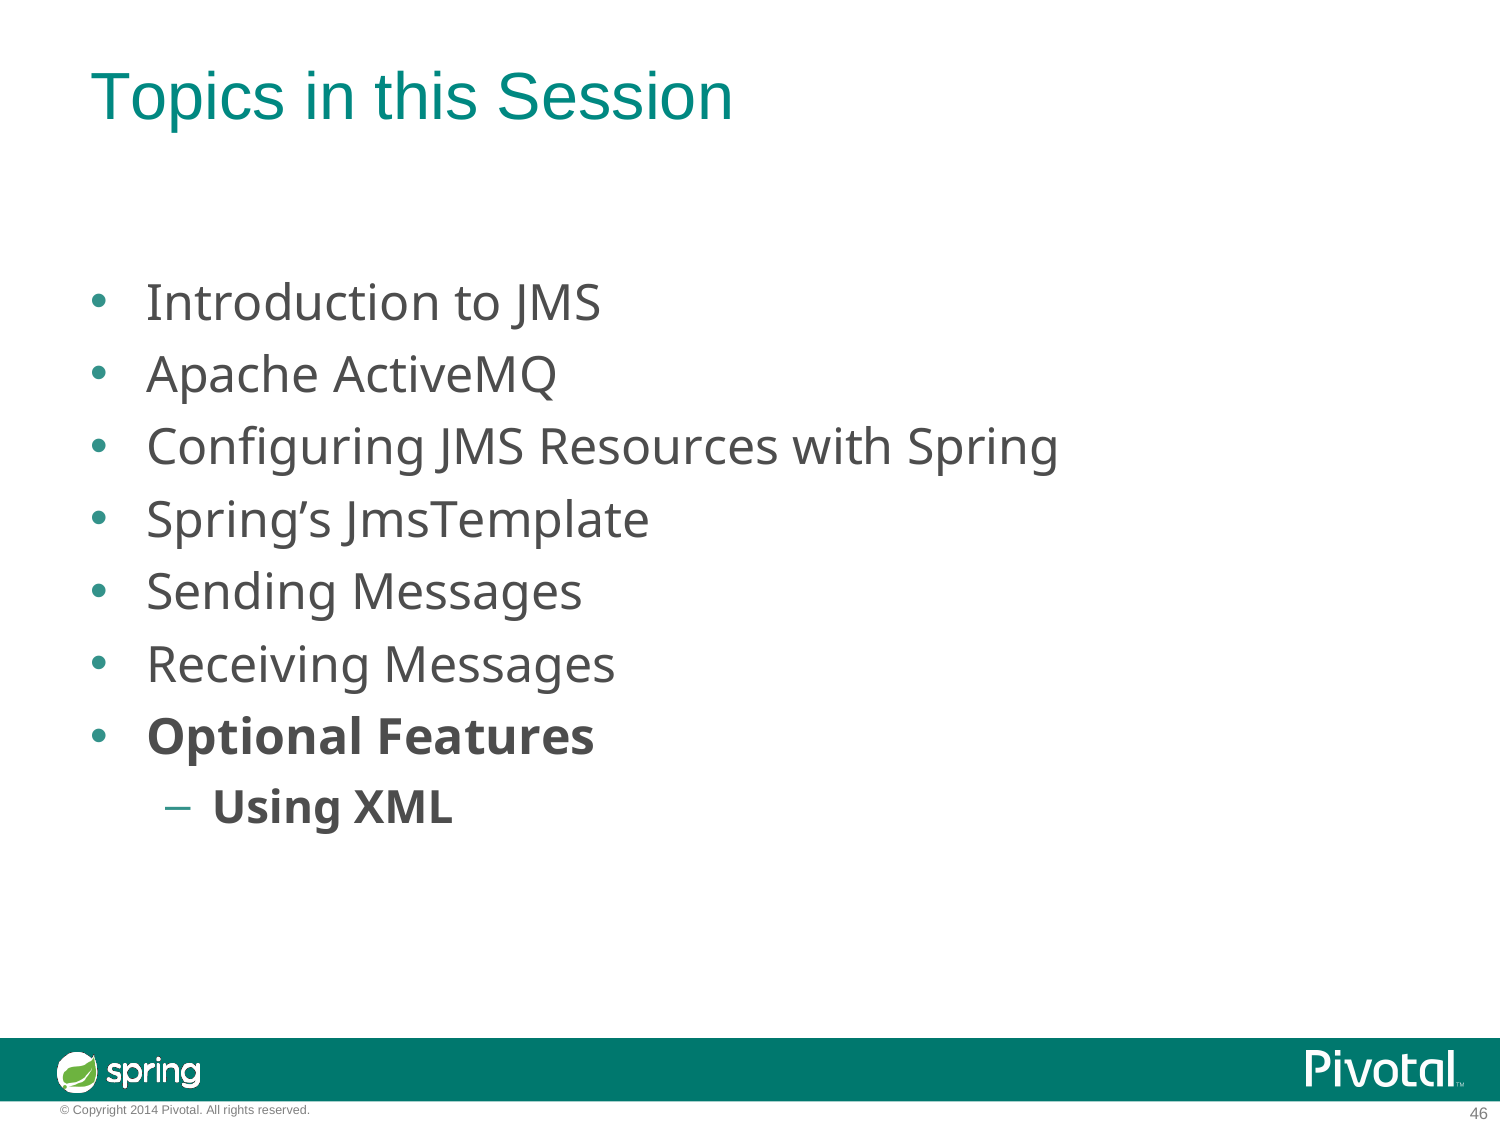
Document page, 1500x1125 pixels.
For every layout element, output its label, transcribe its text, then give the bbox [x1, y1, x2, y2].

title Topics in this Session [75, 45, 1426, 233]
picture [32, 1041, 210, 1103]
picture [1306, 1050, 1464, 1087]
list Introduction to JMS Apache ActiveMQ Configuring JMS Resources with Spring Spring’s JmsTemplate Sending Messages Receiving Messages Optional Features Using XML [75, 262, 1426, 1005]
